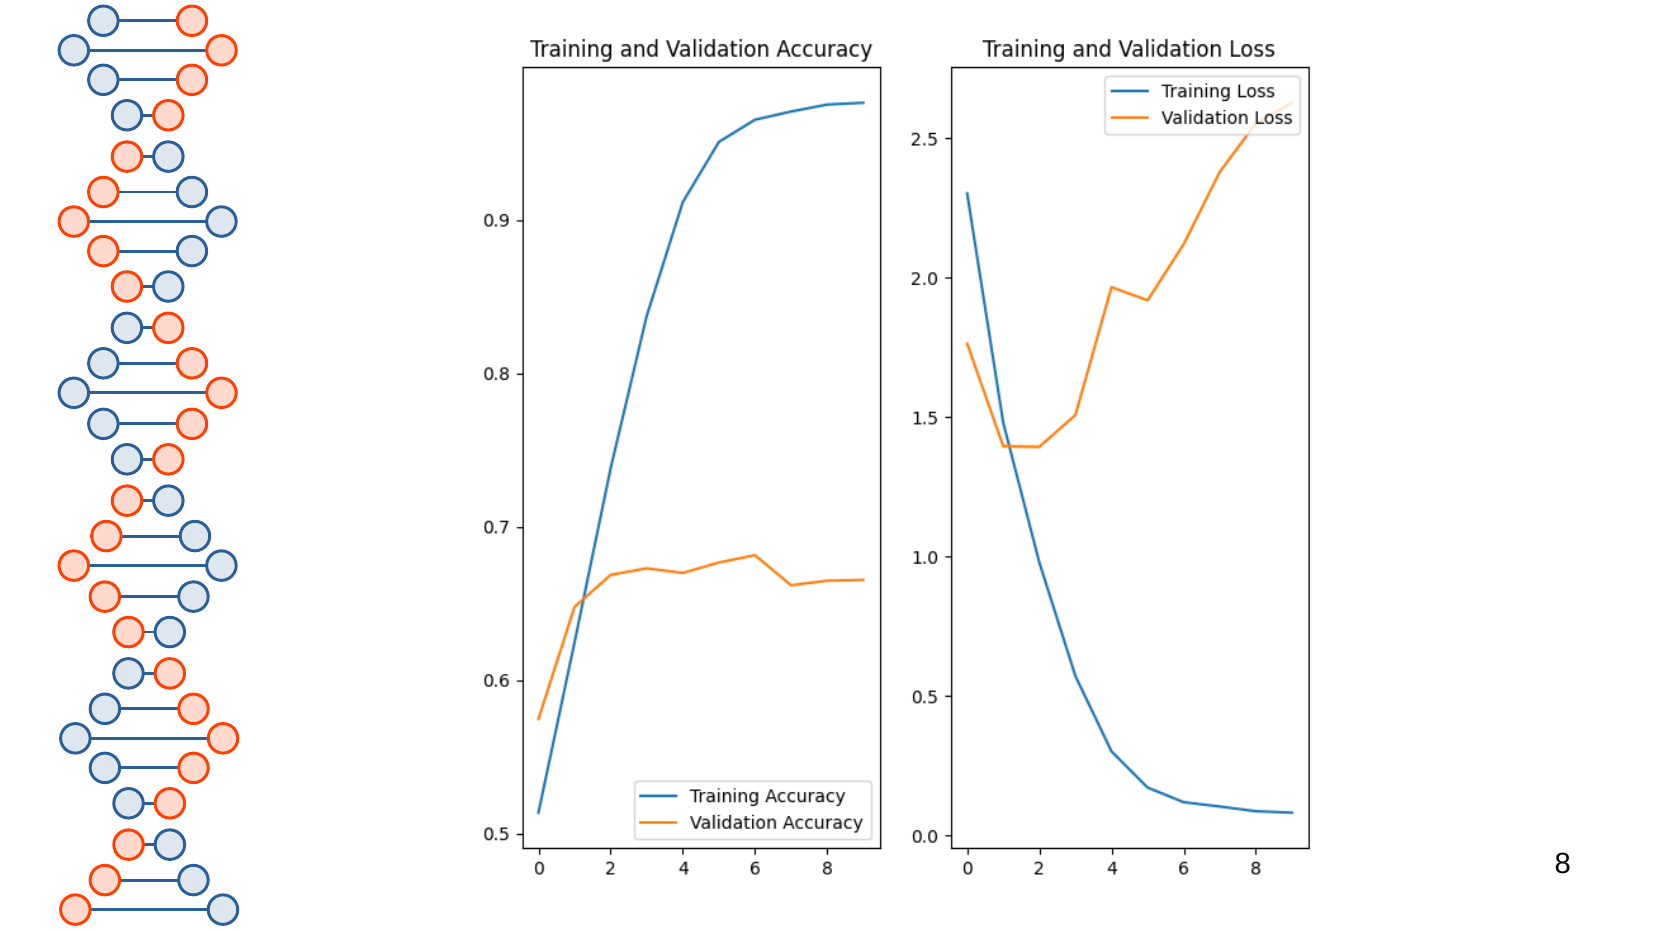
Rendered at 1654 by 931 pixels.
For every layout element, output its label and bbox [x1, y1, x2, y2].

picture [472, 29, 1315, 886]
